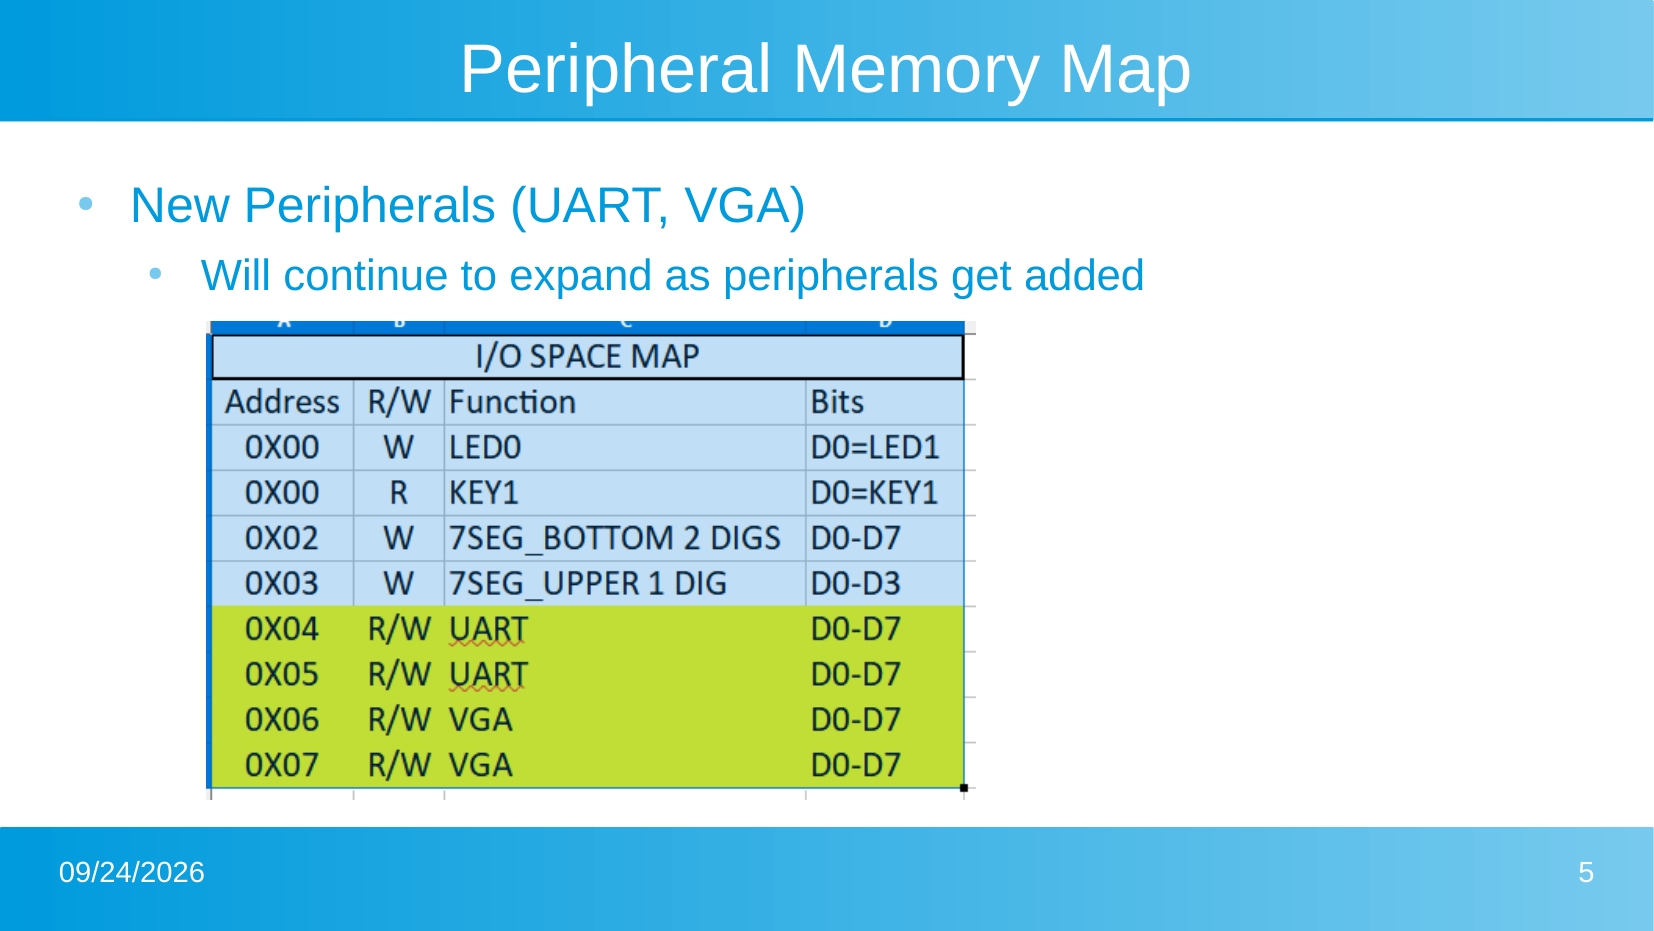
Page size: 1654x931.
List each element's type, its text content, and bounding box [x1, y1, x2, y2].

title Peripheral Memory Map [59, 29, 1595, 108]
picture [206, 321, 976, 800]
list New Peripherals (UART, VGA) Will continue to expand as peripherals get added [59, 177, 1595, 338]
